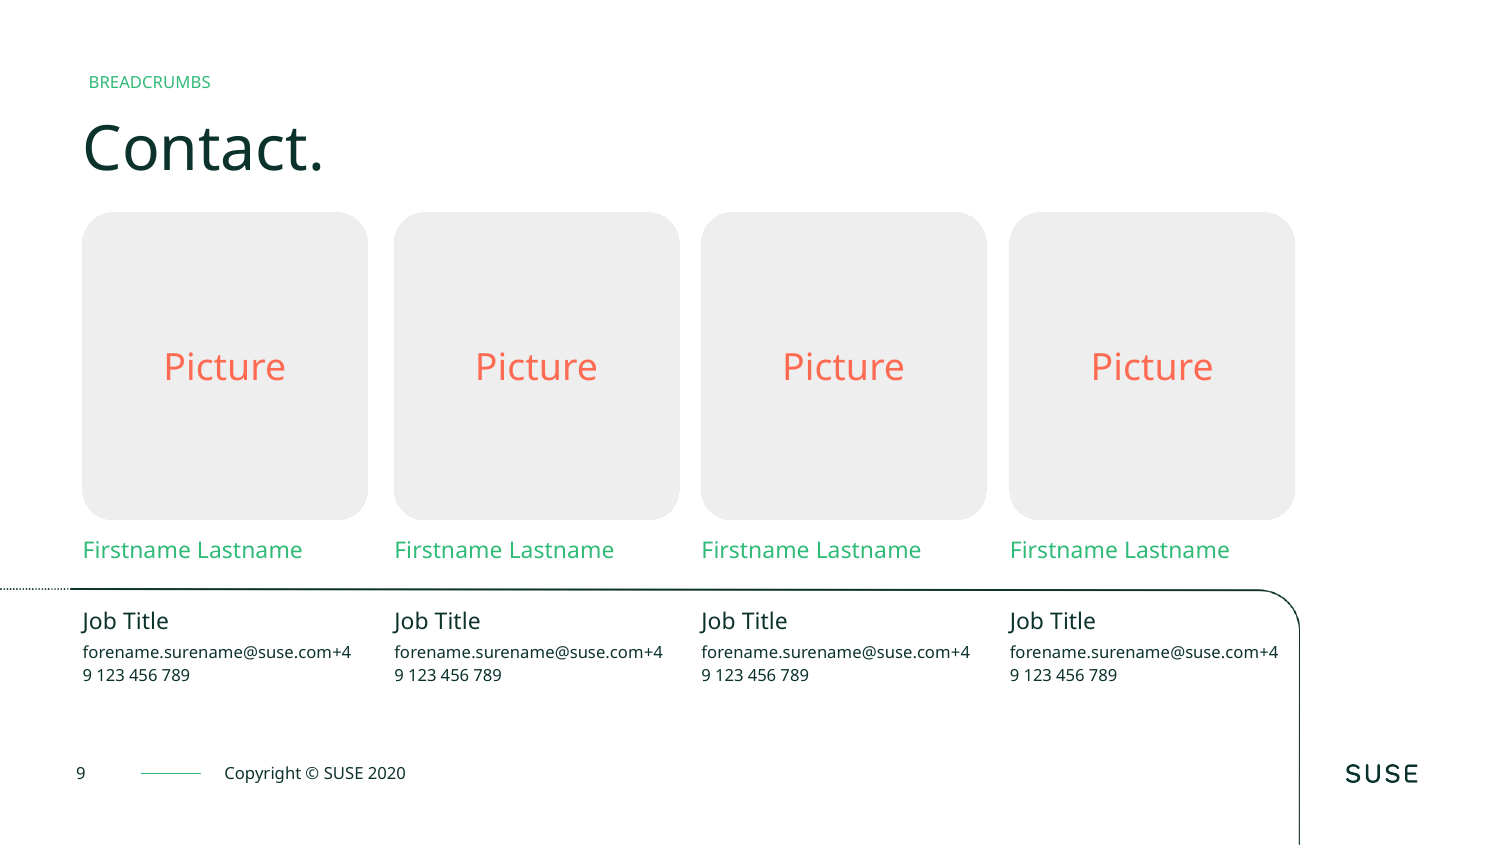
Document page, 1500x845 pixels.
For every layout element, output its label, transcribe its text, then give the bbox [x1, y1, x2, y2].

title Firstname Lastname [701, 534, 979, 567]
picture [0, 588, 1300, 845]
picture [1346, 764, 1418, 783]
title Firstname Lastname [394, 534, 672, 567]
title forename.surename@suse.com+49 123 456 789 [701, 640, 979, 680]
text_box Picture [701, 212, 987, 520]
title Job Title [1009, 605, 1288, 638]
title forename.surename@suse.com+49 123 456 789 [82, 640, 361, 680]
title Job Title [82, 605, 361, 638]
title BREADCRUMBS [88, 70, 296, 104]
title forename.surename@suse.com+49 123 456 789 [1009, 640, 1288, 680]
title Job Title [394, 605, 672, 638]
text_box Picture [394, 212, 680, 520]
title Job Title [701, 605, 979, 638]
title Firstname Lastname [82, 534, 361, 567]
title Firstname Lastname [1009, 534, 1288, 567]
text_box Picture [1009, 212, 1295, 520]
text_box Picture [82, 212, 368, 520]
title Contact. [82, 103, 1341, 199]
title forename.surename@suse.com+49 123 456 789 [394, 640, 672, 680]
